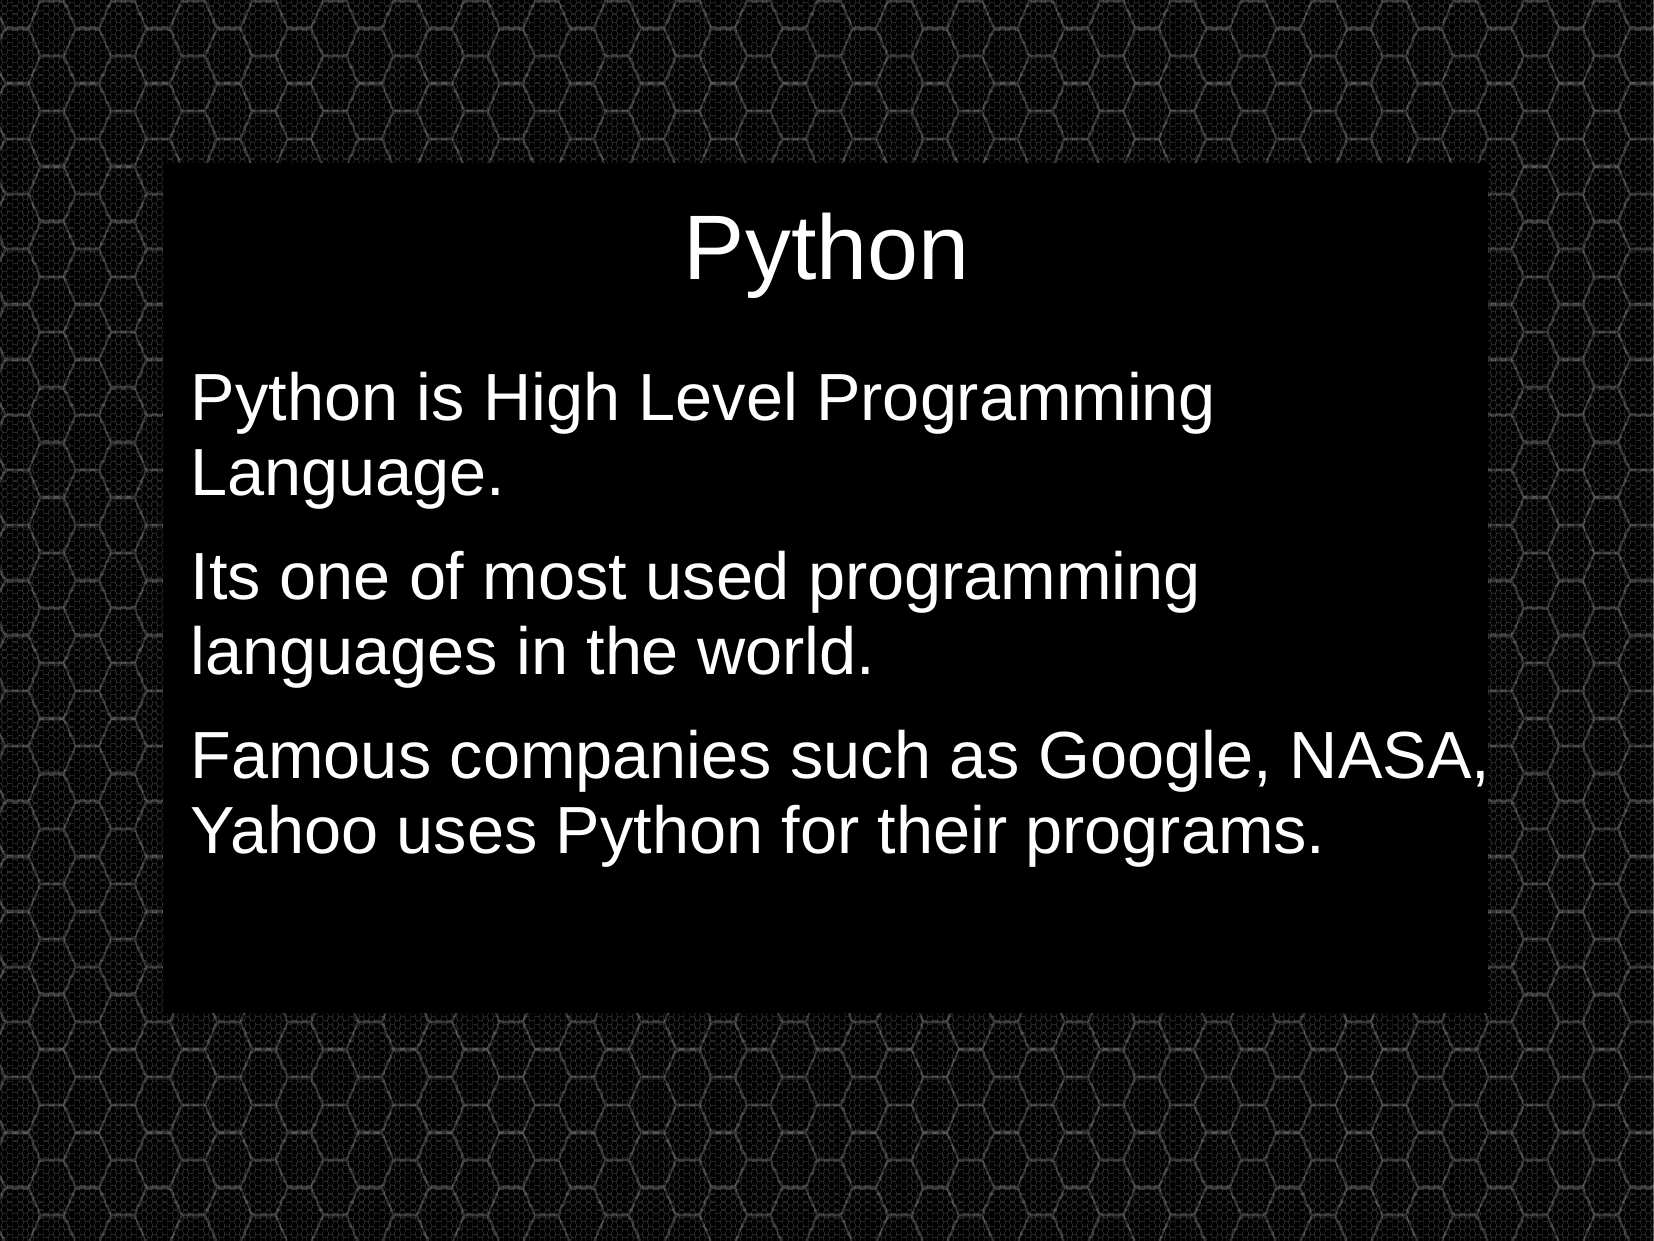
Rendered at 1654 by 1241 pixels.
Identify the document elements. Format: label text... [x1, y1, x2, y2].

title Python [82, 165, 1571, 331]
list Python is High Level Programming Language. Its one of most used programming languages in the world. Famous companies such as Google, NASA, Yahoo uses Python for their programs. [120, 360, 1501, 1010]
picture [0, 0, 1654, 1241]
